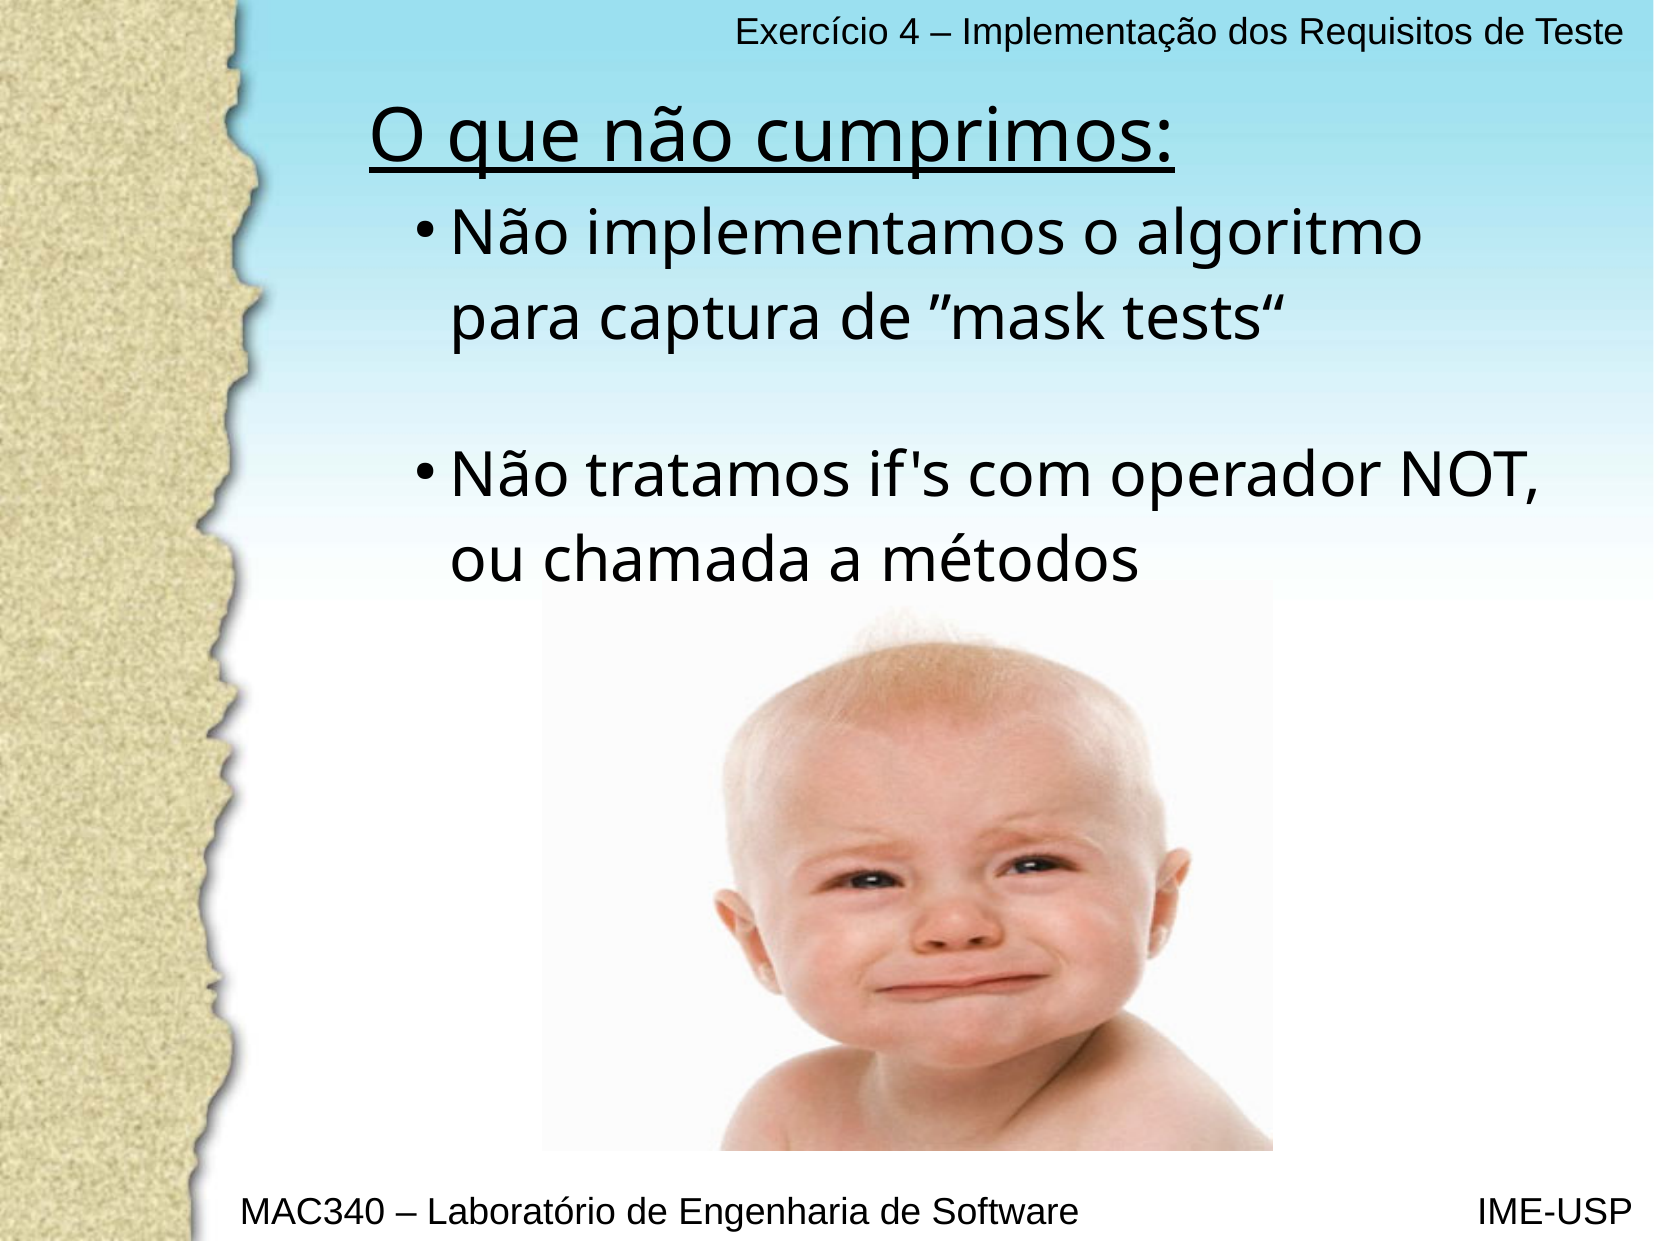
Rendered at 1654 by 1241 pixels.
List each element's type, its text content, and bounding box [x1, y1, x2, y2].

text_box Não implementamos o algoritmo para captura de ”mask tests“ [399, 180, 1493, 422]
text_box O que não cumprimos: [354, 74, 1249, 181]
text_box Não tratamos if's com operador NOT, ou chamada a métodos [399, 422, 1650, 743]
text_box MAC340 – Laboratório de Engenharia de Software IME-USP [0, 1183, 1654, 1241]
picture [0, 0, 1654, 1183]
text_box Exercício 4 – Implementação dos Requisitos de Teste [720, 3, 1654, 61]
